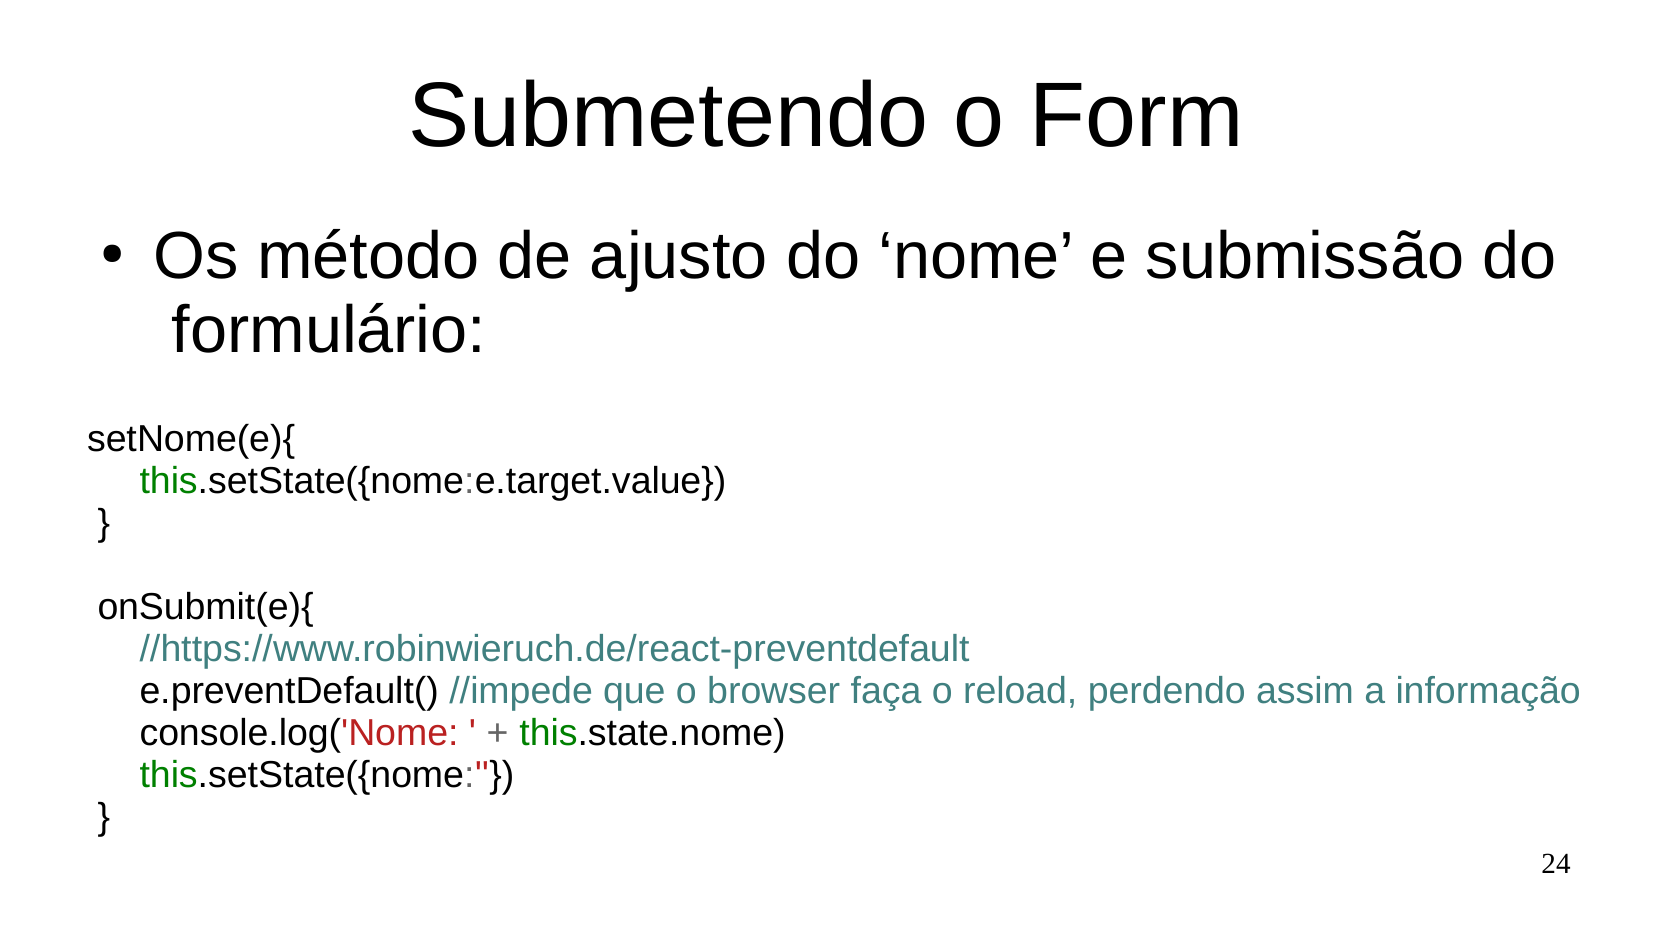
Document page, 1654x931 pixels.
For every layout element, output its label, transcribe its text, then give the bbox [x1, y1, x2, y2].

list Os método de ajusto do ‘nome’ e submissão do formulário: [82, 217, 1571, 409]
title Submetendo o Form [82, 37, 1571, 193]
text_box setNome(e){ this.setState({nome:e.target.value}) } onSubmit(e){ //https://www.robinwieruch.de/react-preventdefault e.preventDefault() //impede que o browser faça o reload, perdendo assim a informação console.log('Nome: ' + this.state.nome) this.setState({nome:''}) } [40, 409, 1622, 887]
